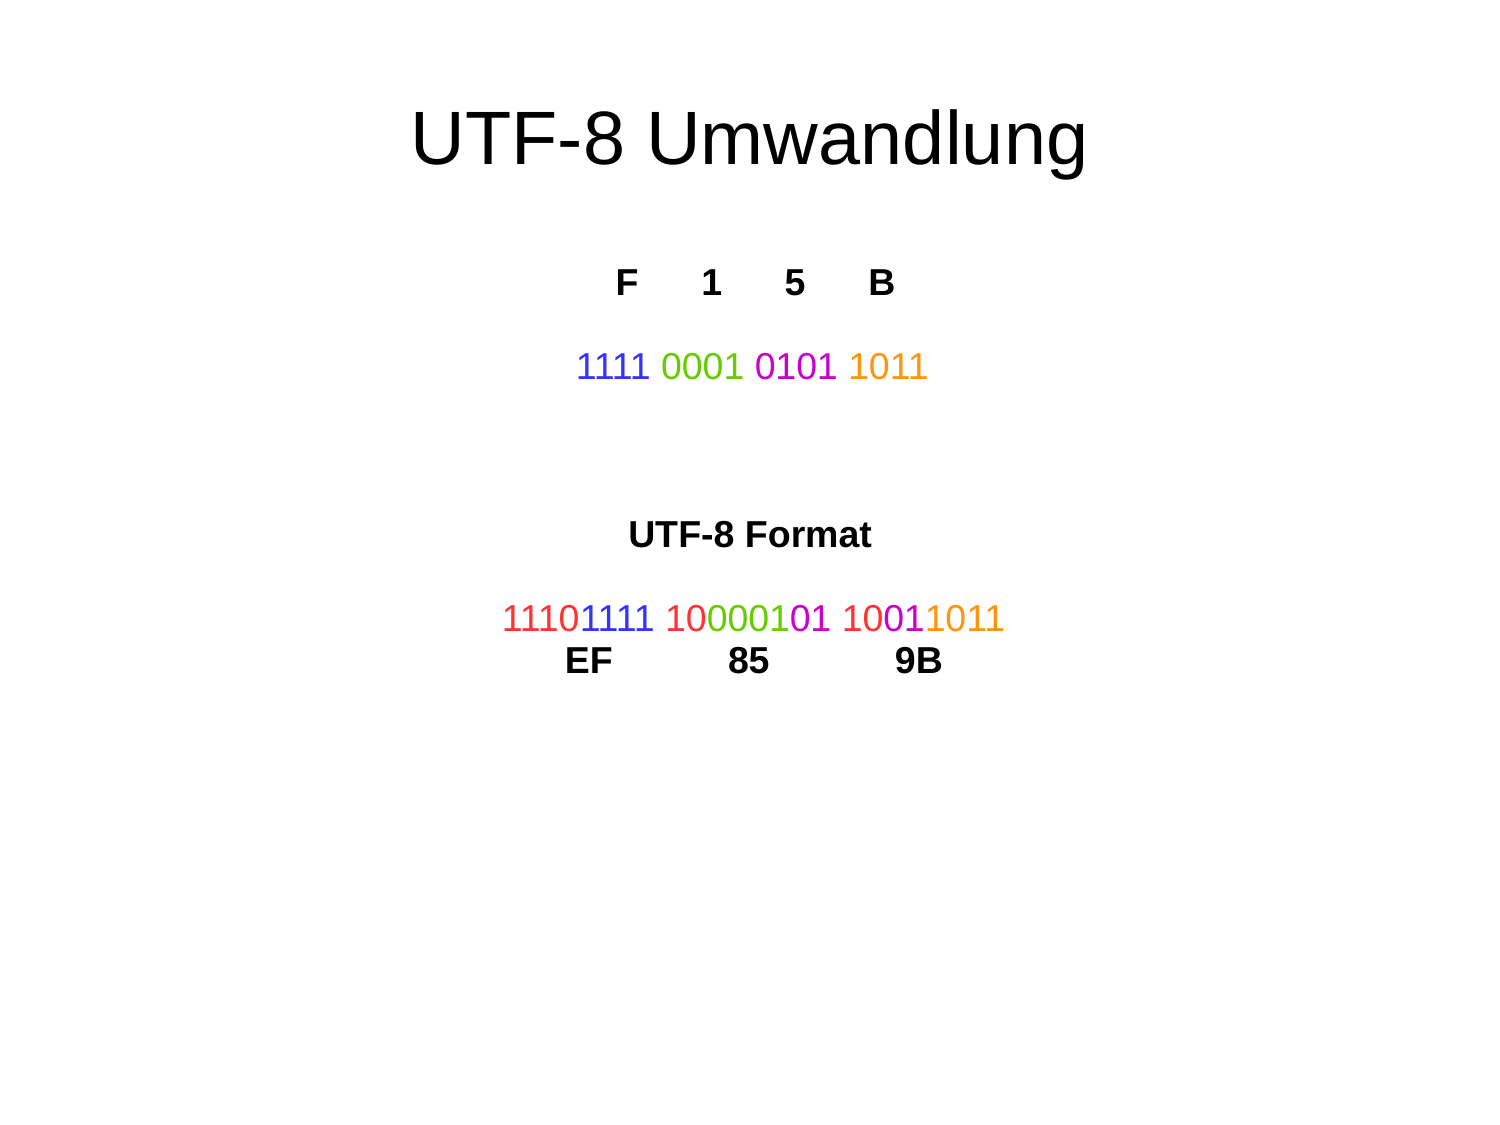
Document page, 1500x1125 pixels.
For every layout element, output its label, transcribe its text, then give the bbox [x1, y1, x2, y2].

title UTF-8 Umwandlung [75, 44, 1425, 233]
subtitle F 1 5 B 1111 0001 0101 1011 UTF-8 Format 11101111 10000101 10011011 EF 85 9B [59, 261, 1409, 1004]
